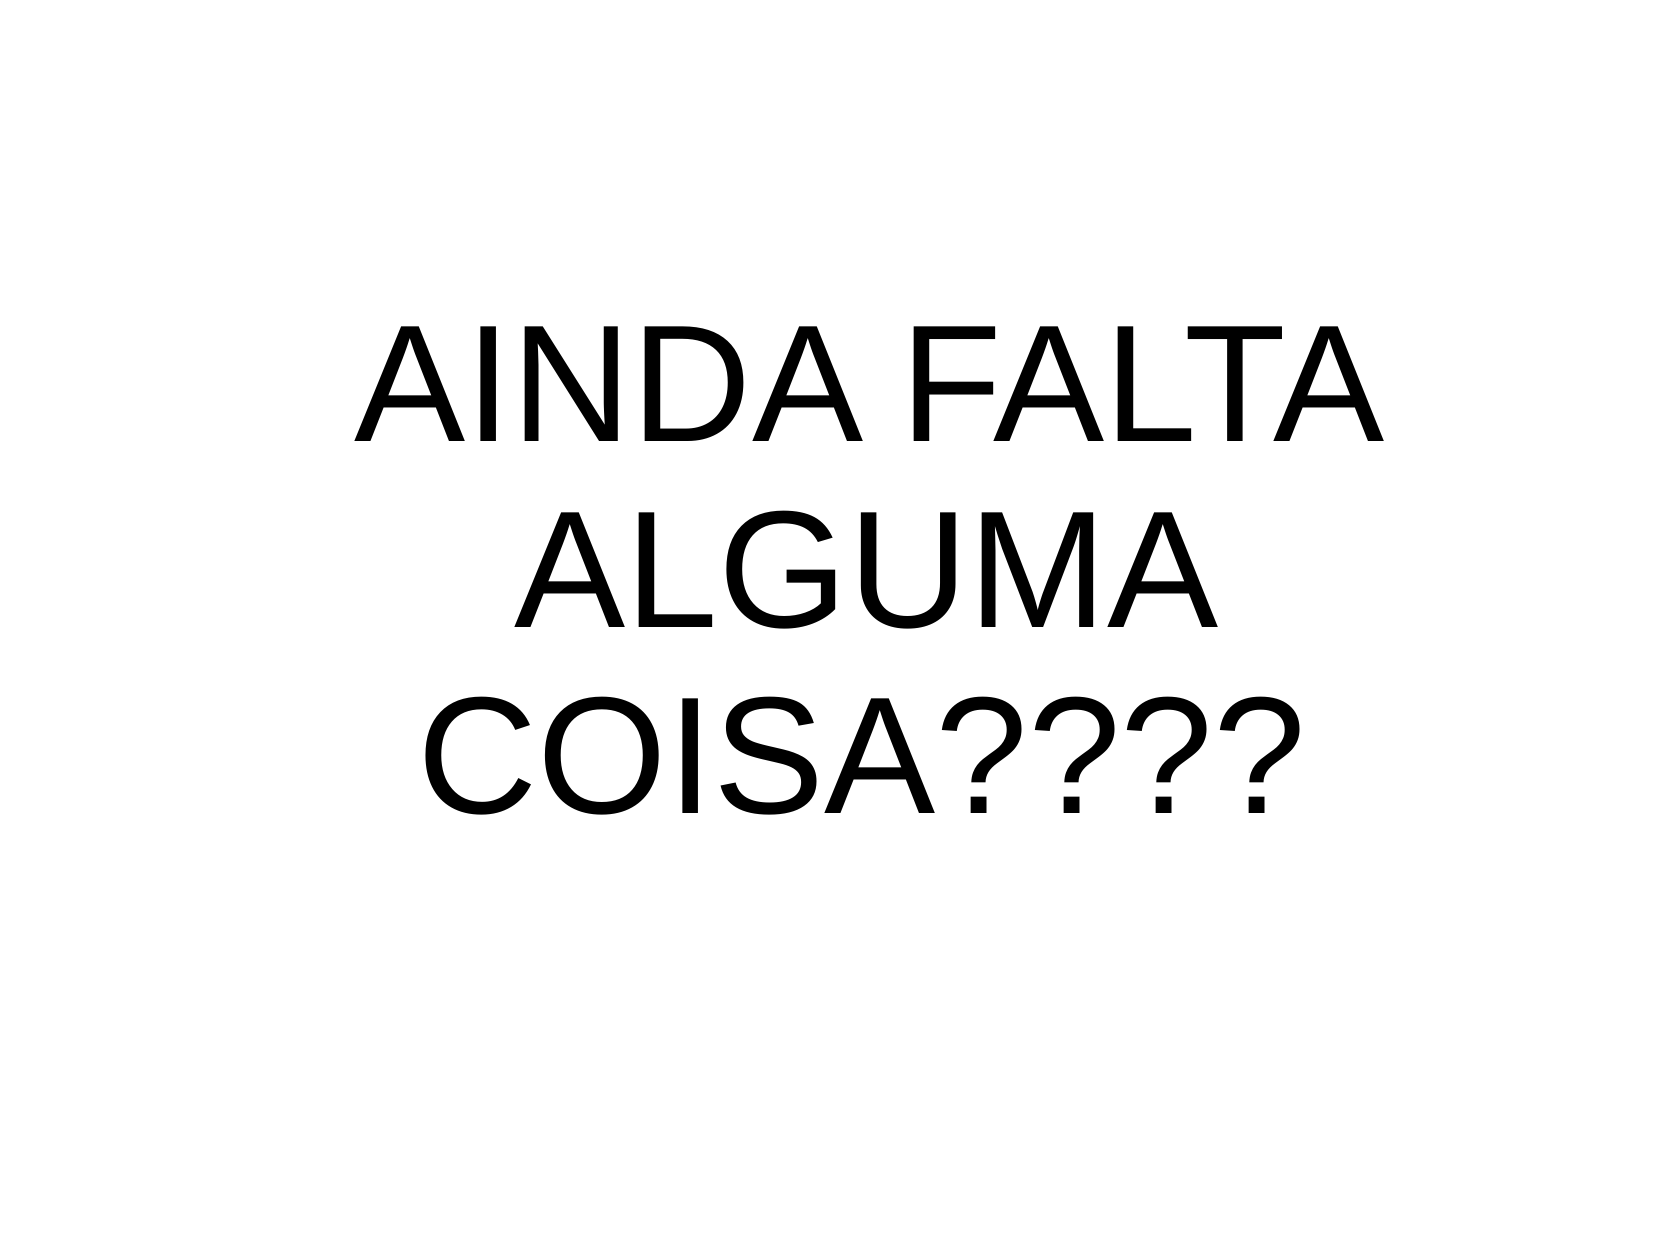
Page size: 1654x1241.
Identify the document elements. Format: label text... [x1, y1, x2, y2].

list AINDA FALTA ALGUMA COISA???? [82, 290, 1571, 1109]
